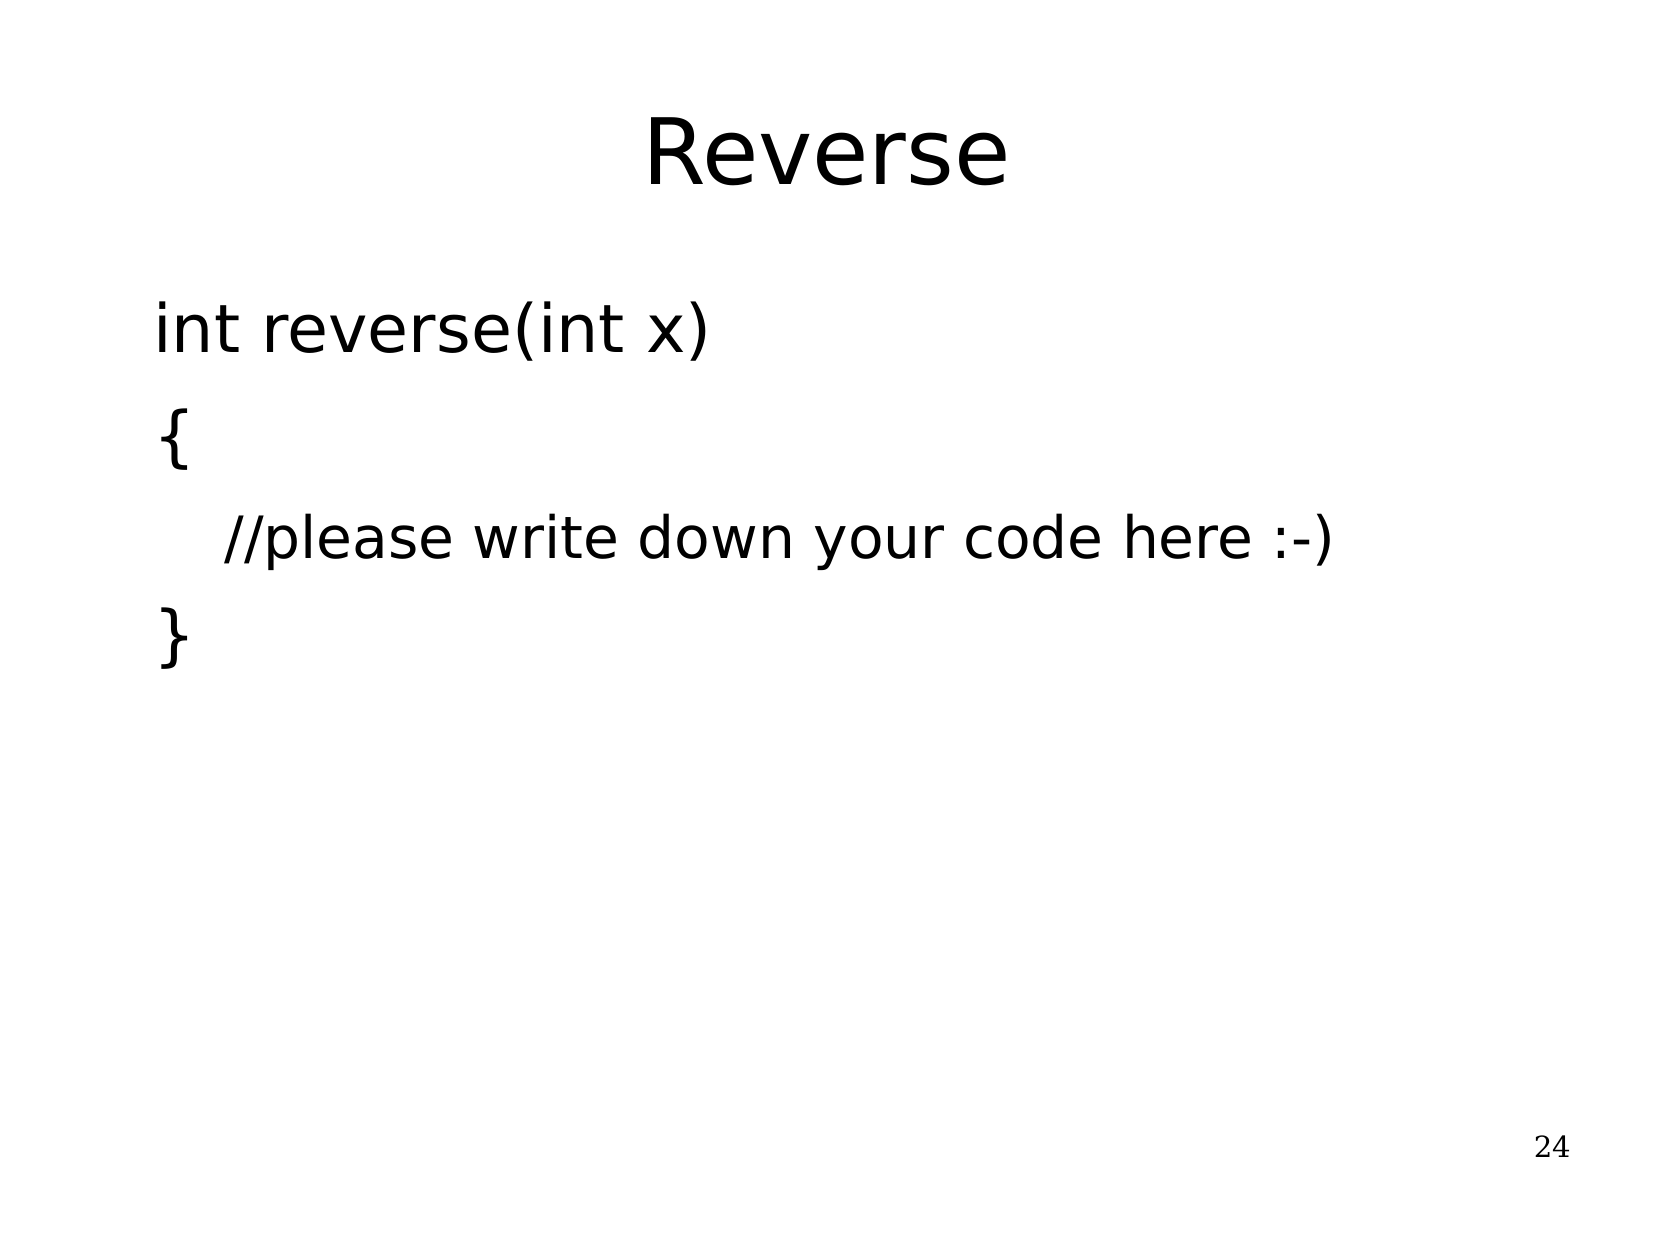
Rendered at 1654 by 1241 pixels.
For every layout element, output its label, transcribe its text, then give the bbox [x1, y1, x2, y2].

title Reverse [82, 49, 1571, 257]
list int reverse(int x) { //please write down your code here :-) } [82, 290, 1571, 1010]
